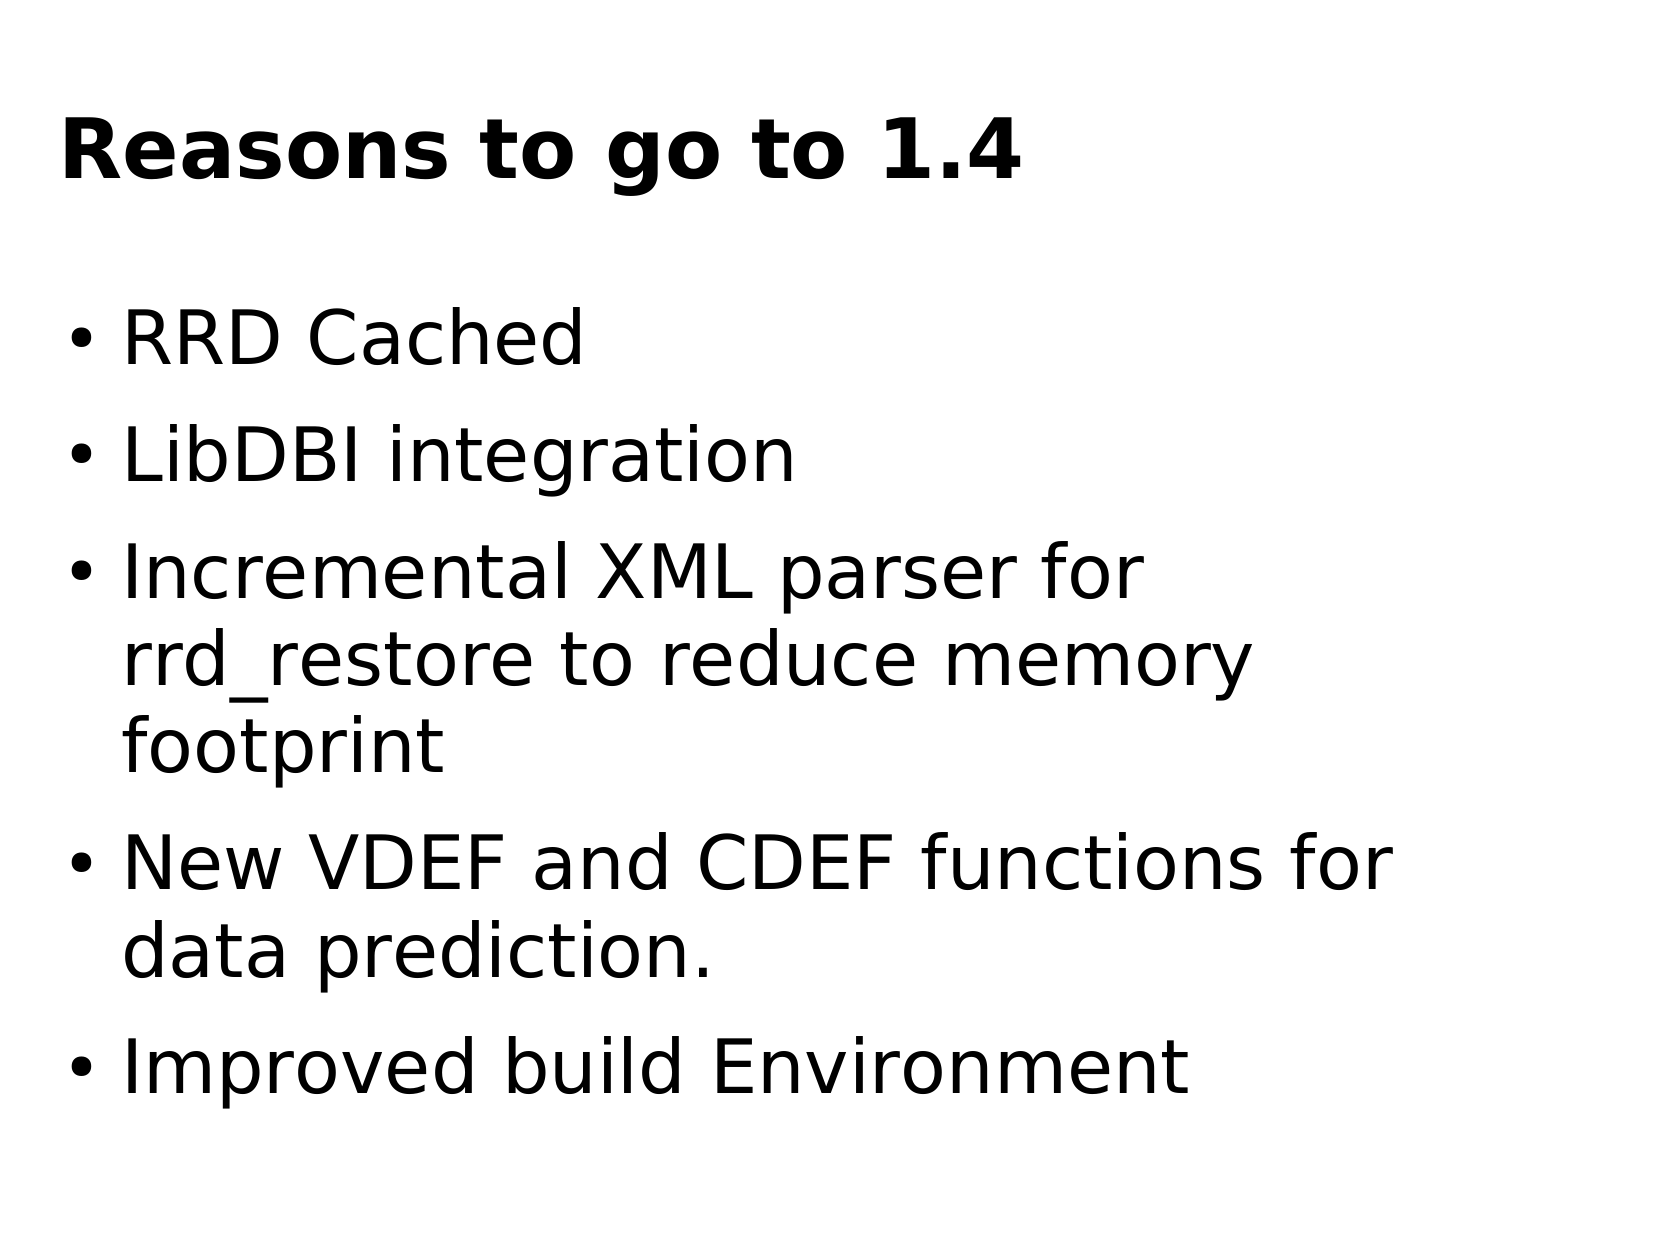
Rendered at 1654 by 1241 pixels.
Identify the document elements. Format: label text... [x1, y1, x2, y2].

title Reasons to go to 1.4 [59, 82, 1607, 218]
list RRD Cached LibDBI integration Incremental XML parser for rrd_restore to reduce memory footprint New VDEF and CDEF functions for data prediction. Improved build Environment [50, 295, 1571, 1112]
